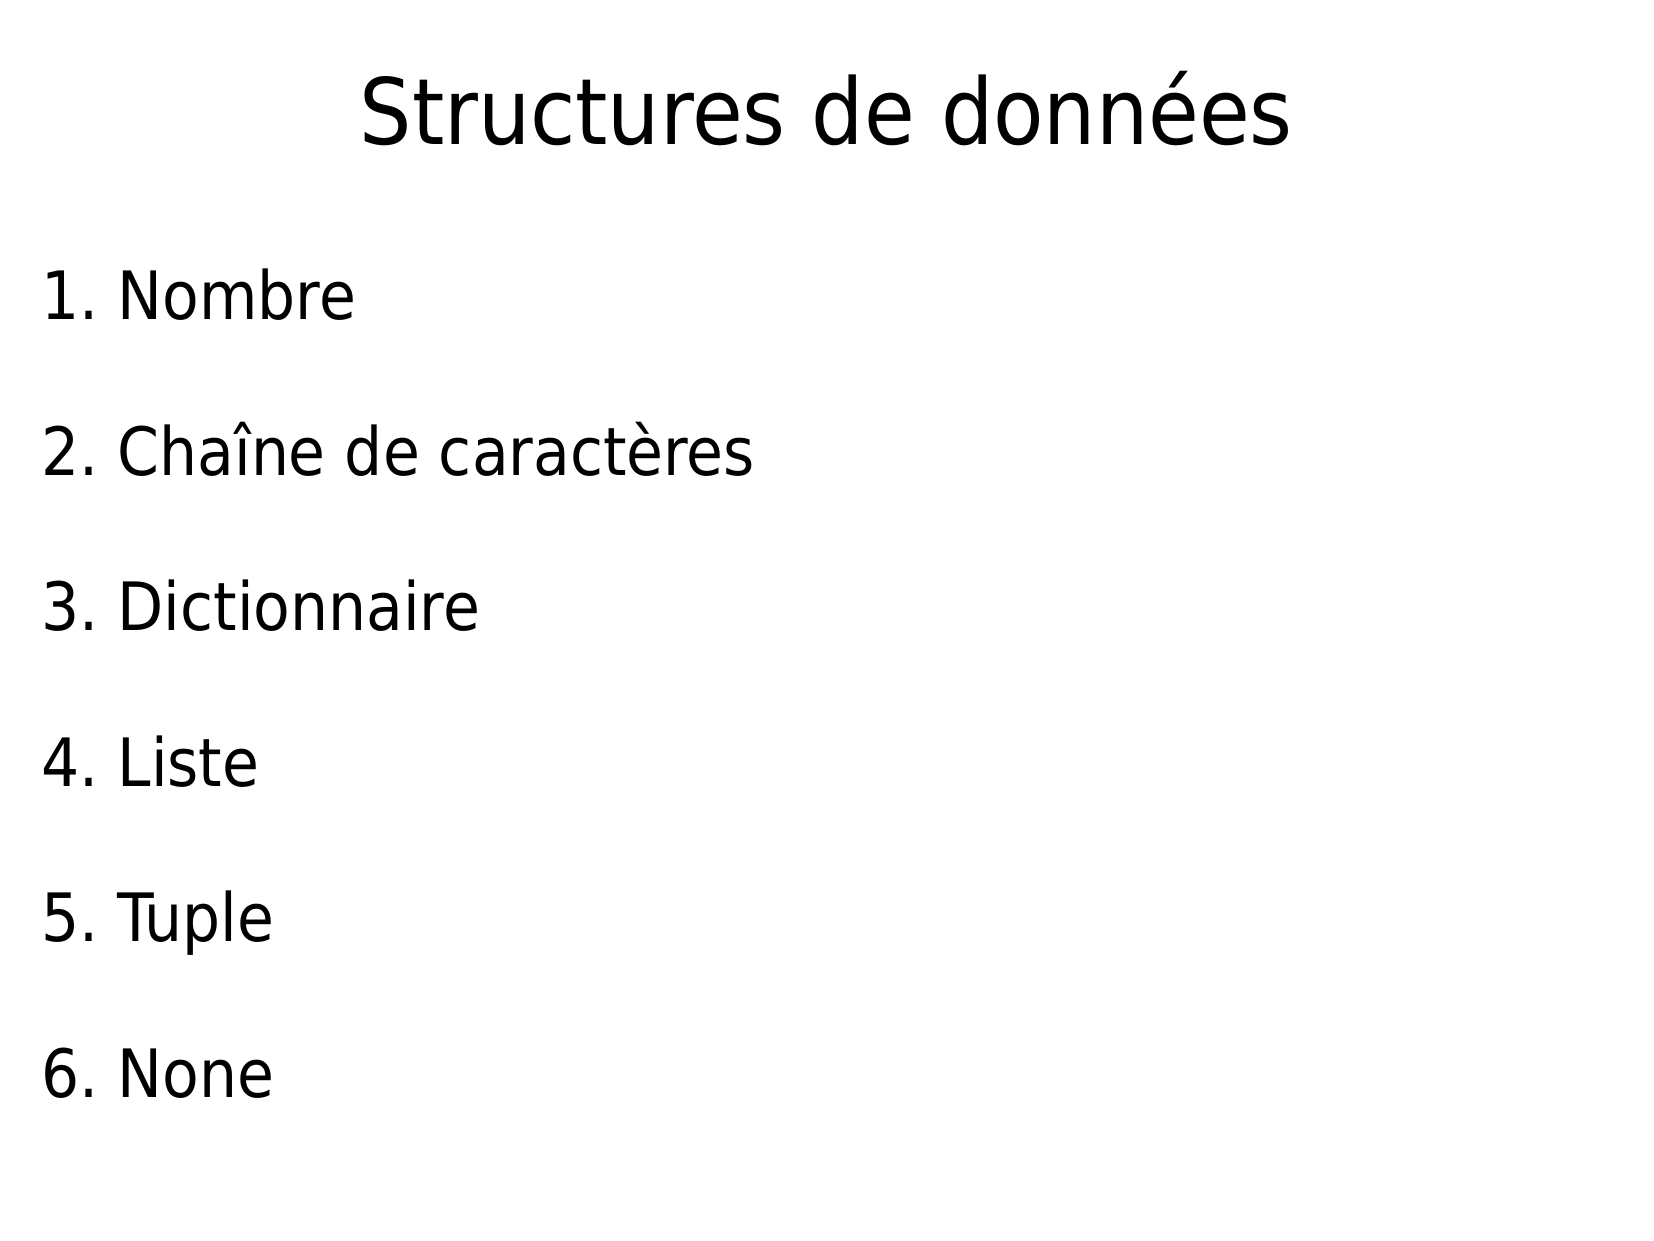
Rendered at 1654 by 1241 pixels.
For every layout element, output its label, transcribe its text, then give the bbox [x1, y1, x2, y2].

title 1. Nombre 2. Chaîne de caractères 3. Dictionnaire 4. Liste 5. Tuple 6. None [41, 257, 1613, 1114]
title Structures de données [41, 12, 1613, 214]
